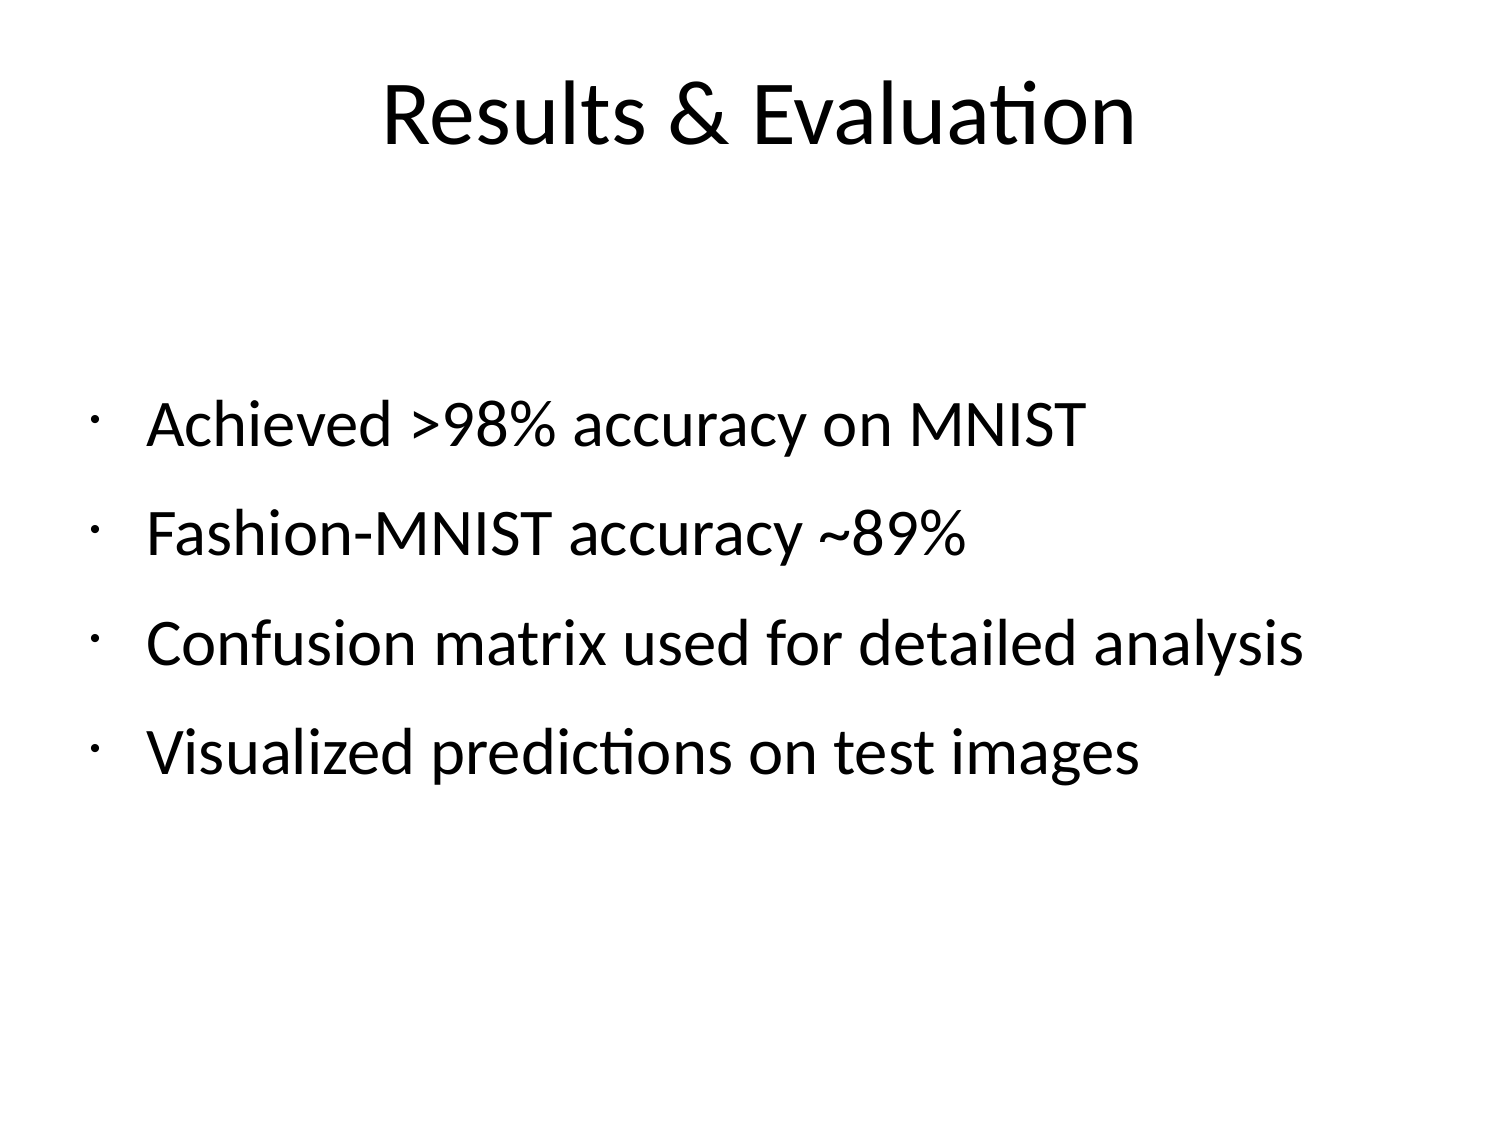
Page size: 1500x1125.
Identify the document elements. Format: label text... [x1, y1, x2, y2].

title Results & Evaluation [75, 45, 1425, 233]
list Achieved >98% accuracy on MNIST Fashion-MNIST accuracy ~89% Confusion matrix used for detailed analysis Visualized predictions on test images [75, 262, 1425, 1005]
